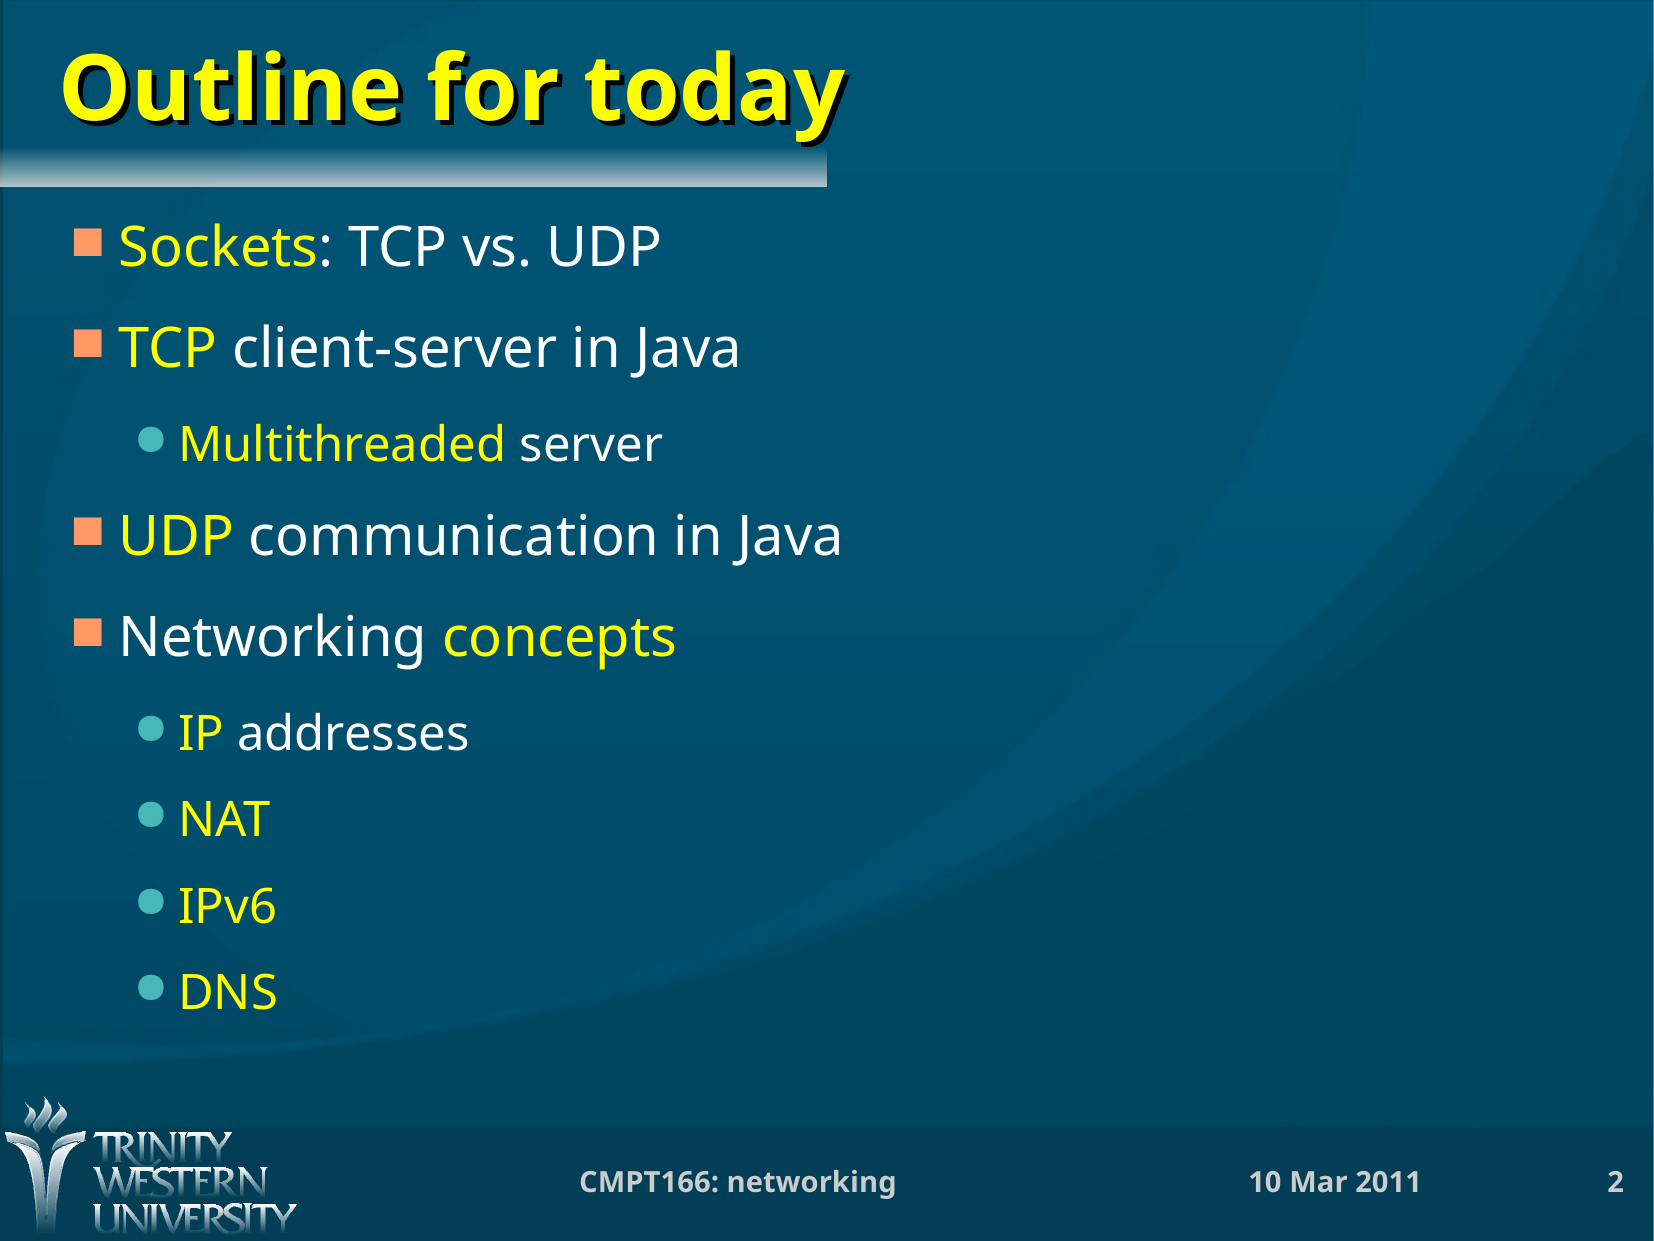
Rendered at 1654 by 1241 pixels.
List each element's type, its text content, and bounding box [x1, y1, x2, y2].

picture [38, 1227, 54, 1232]
title Running out of IP space: IPv6 [0, 154, 827, 158]
title Outline for today [59, 19, 1595, 148]
list Sockets: TCP vs. UDP TCP client-server in Java Multithreaded server UDP communication in Java Networking concepts IP addresses NAT IPv6 DNS [59, 206, 1625, 1026]
